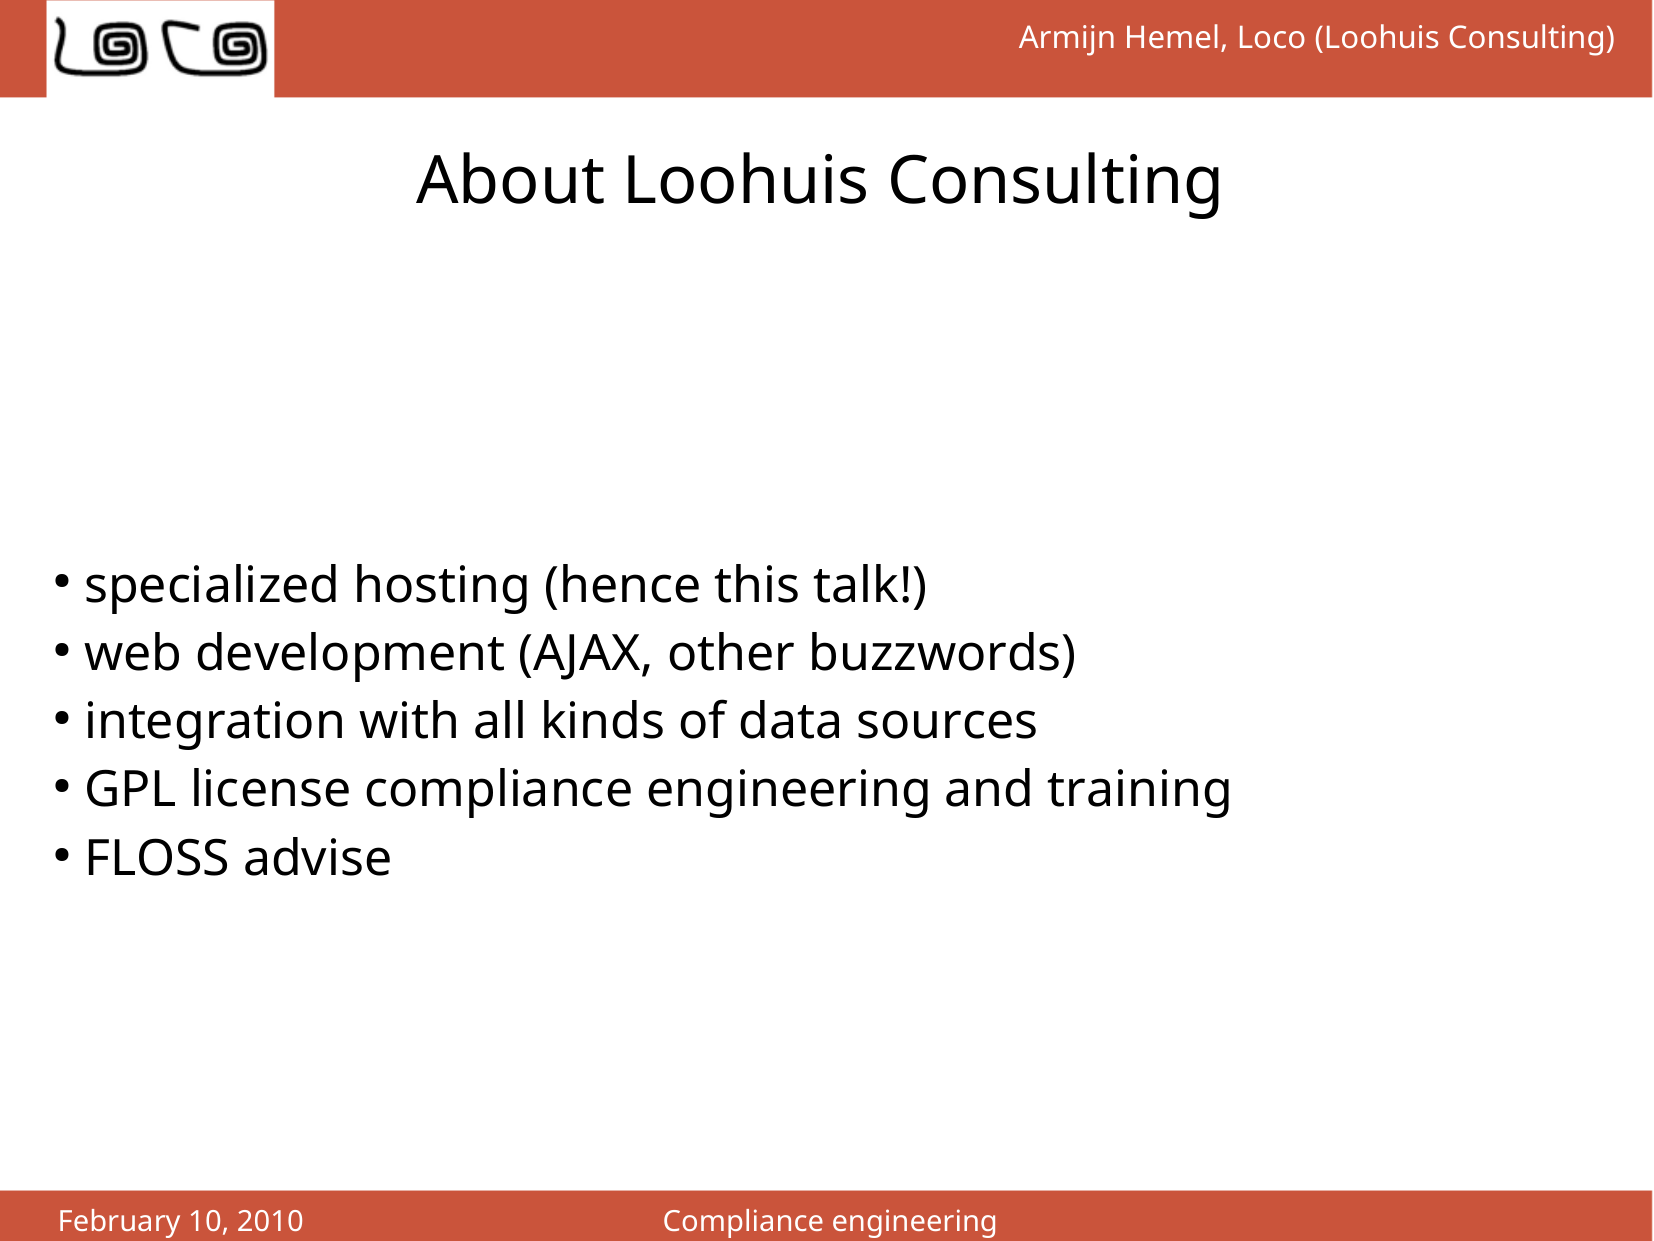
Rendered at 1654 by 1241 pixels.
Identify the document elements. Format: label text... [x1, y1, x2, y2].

subtitle specialized hosting (hence this talk!) web development (AJAX, other buzzwords) integration with all kinds of data sources GPL license compliance engineering and training FLOSS advise [53, 265, 1595, 1173]
title About Loohuis Consulting [47, 125, 1595, 229]
picture [0, 0, 1654, 1241]
